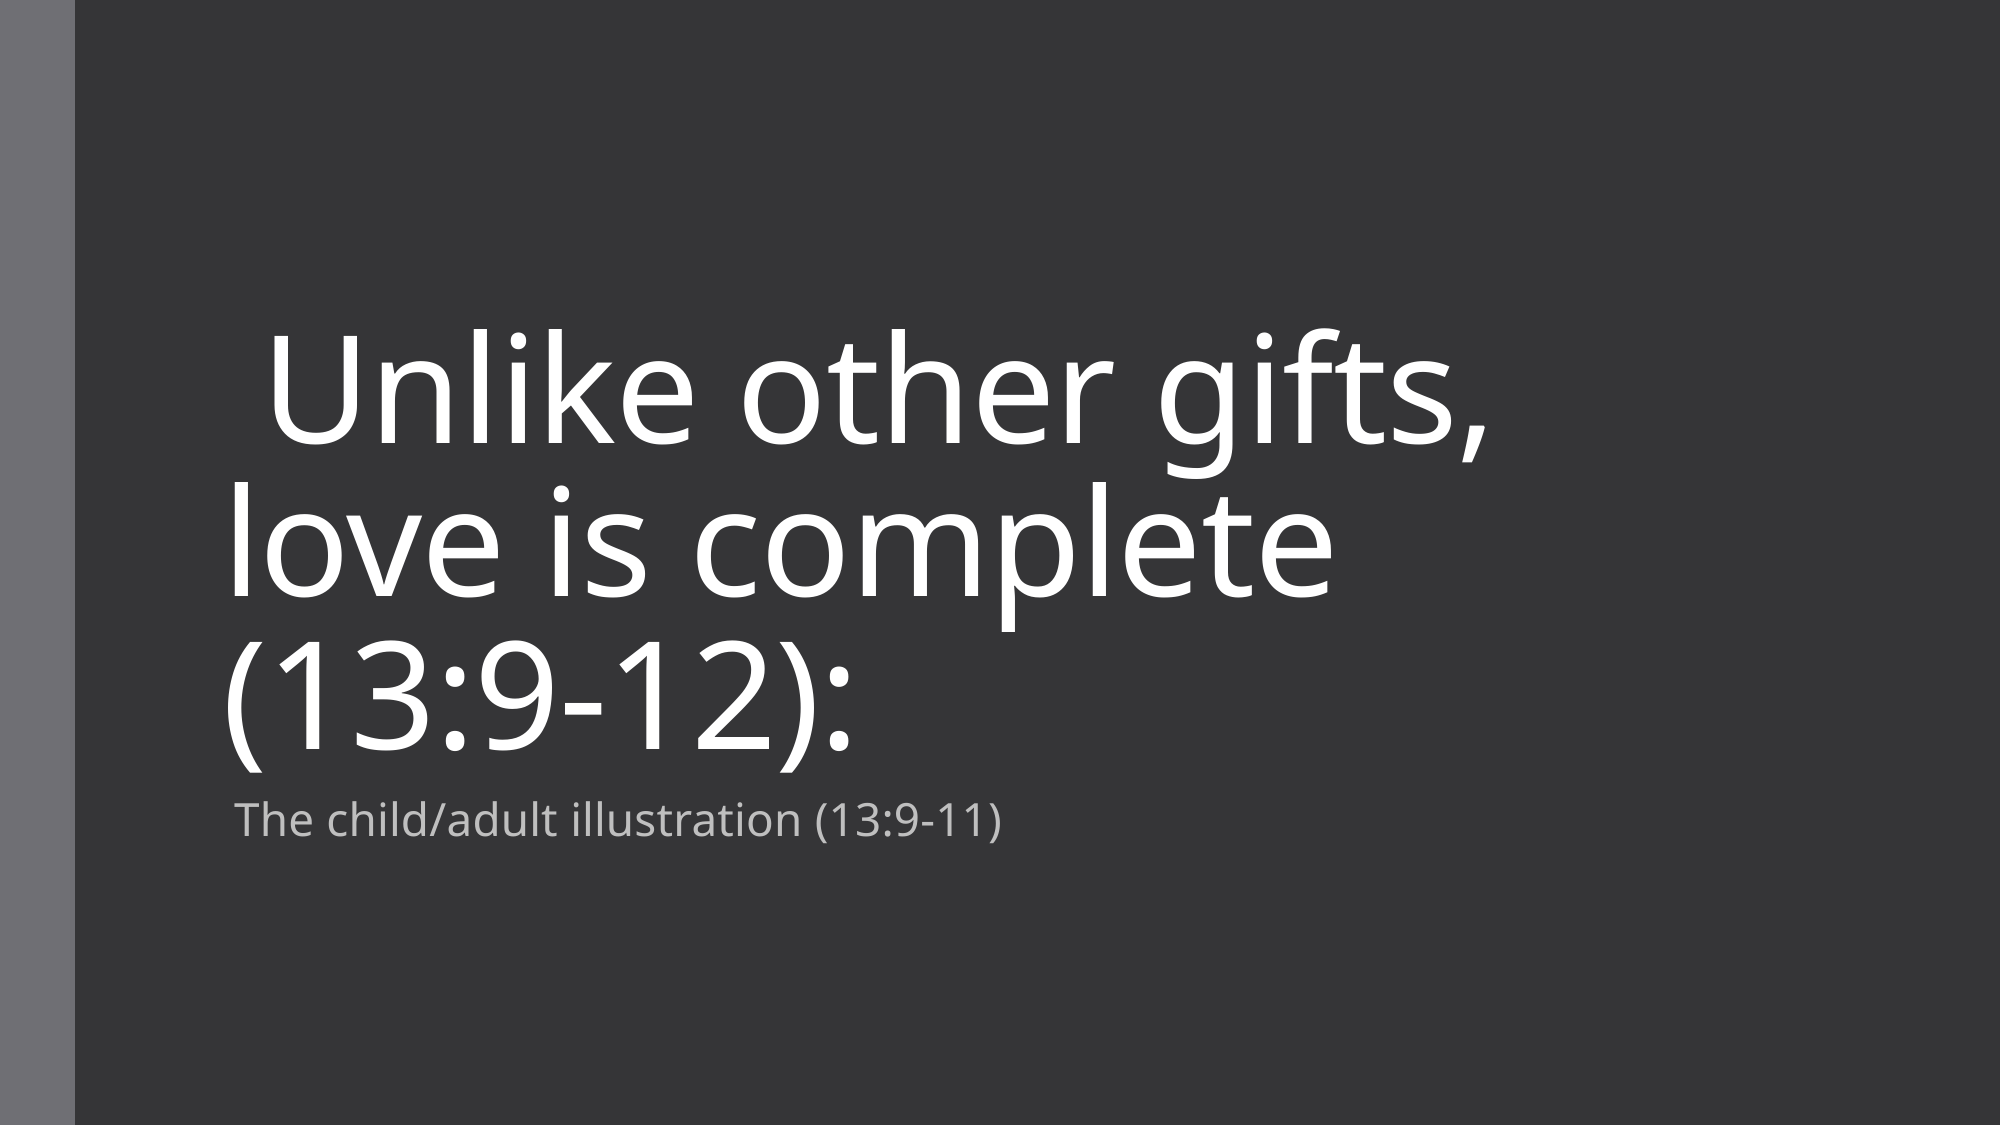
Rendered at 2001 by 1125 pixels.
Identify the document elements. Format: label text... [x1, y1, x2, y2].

title Unlike other gifts, love is complete (13:9-12): [206, 124, 1752, 787]
subtitle The child/adult illustration (13:9-11) [206, 787, 1752, 1066]
